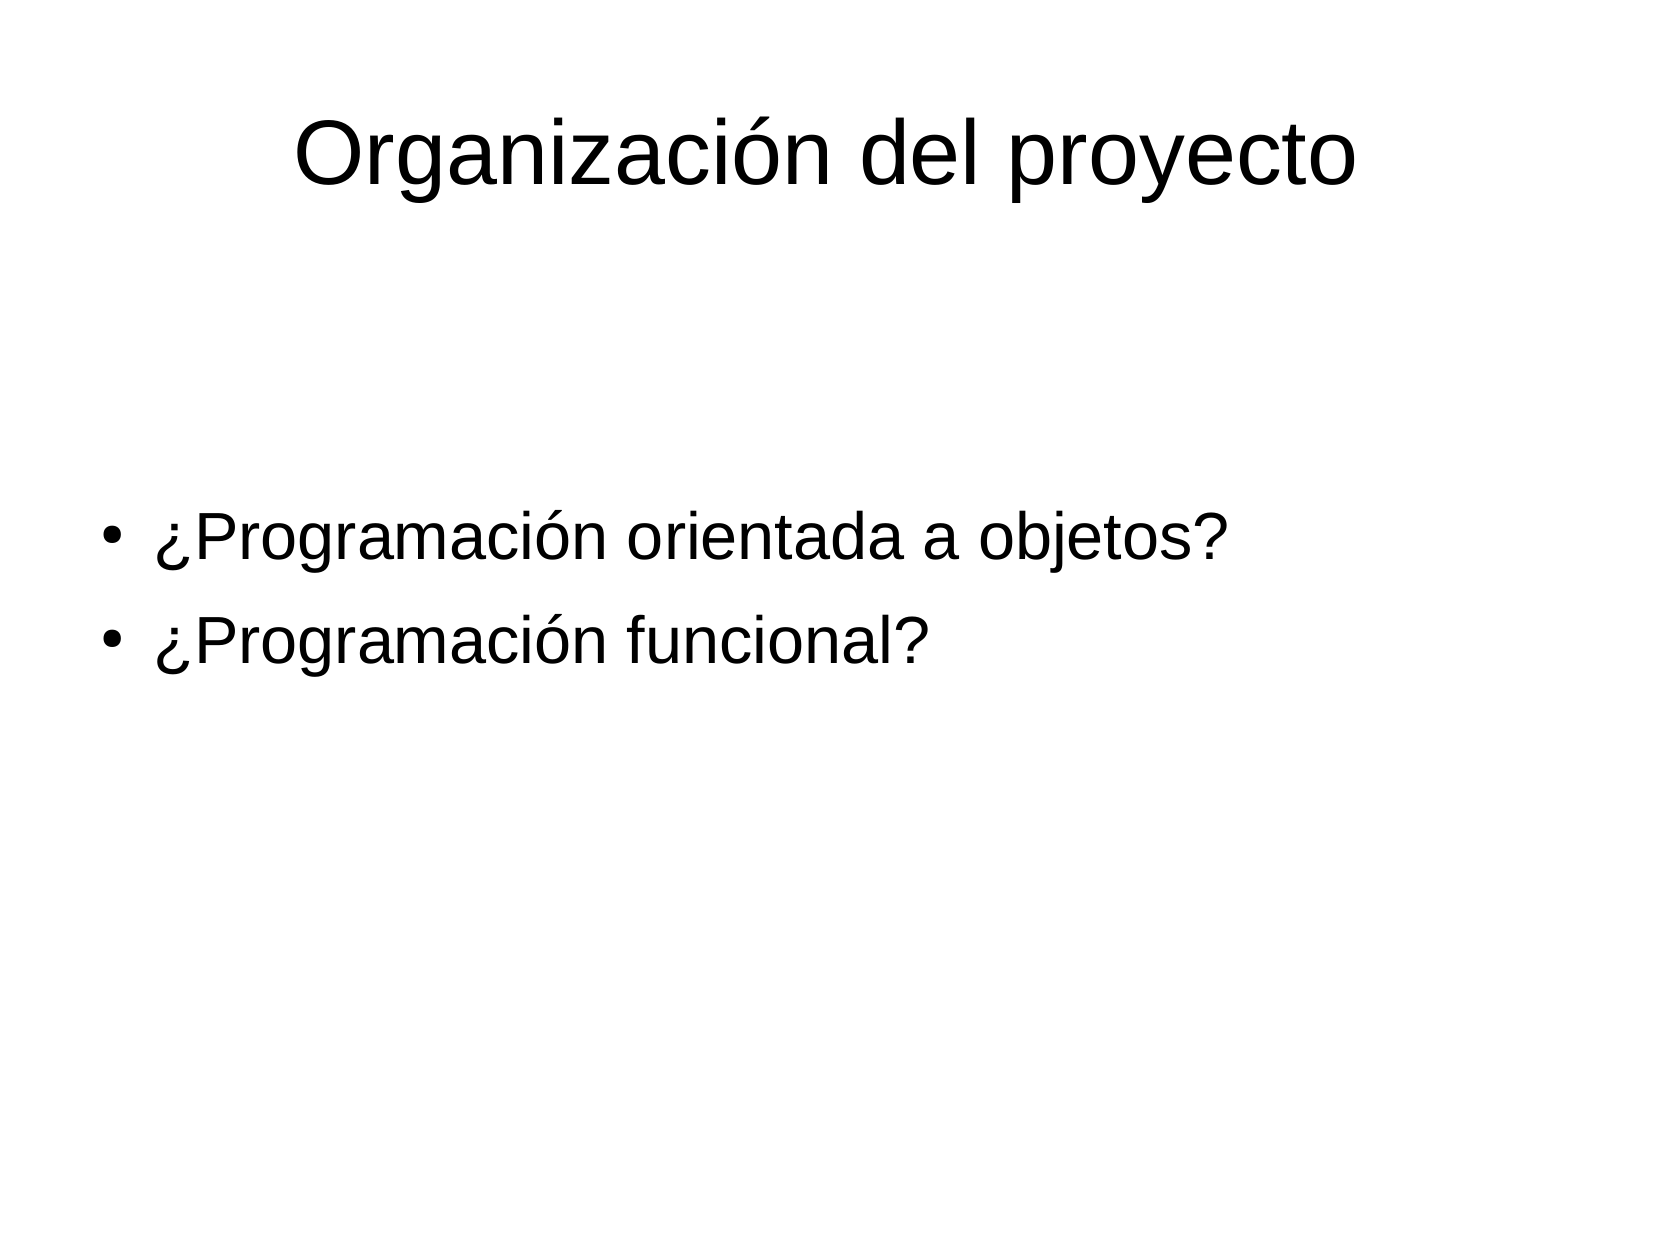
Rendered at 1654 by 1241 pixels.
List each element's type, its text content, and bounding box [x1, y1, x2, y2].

list ¿Programación orientada a objetos? ¿Programación funcional? [82, 290, 1571, 1010]
title Organización del proyecto [82, 49, 1571, 257]
